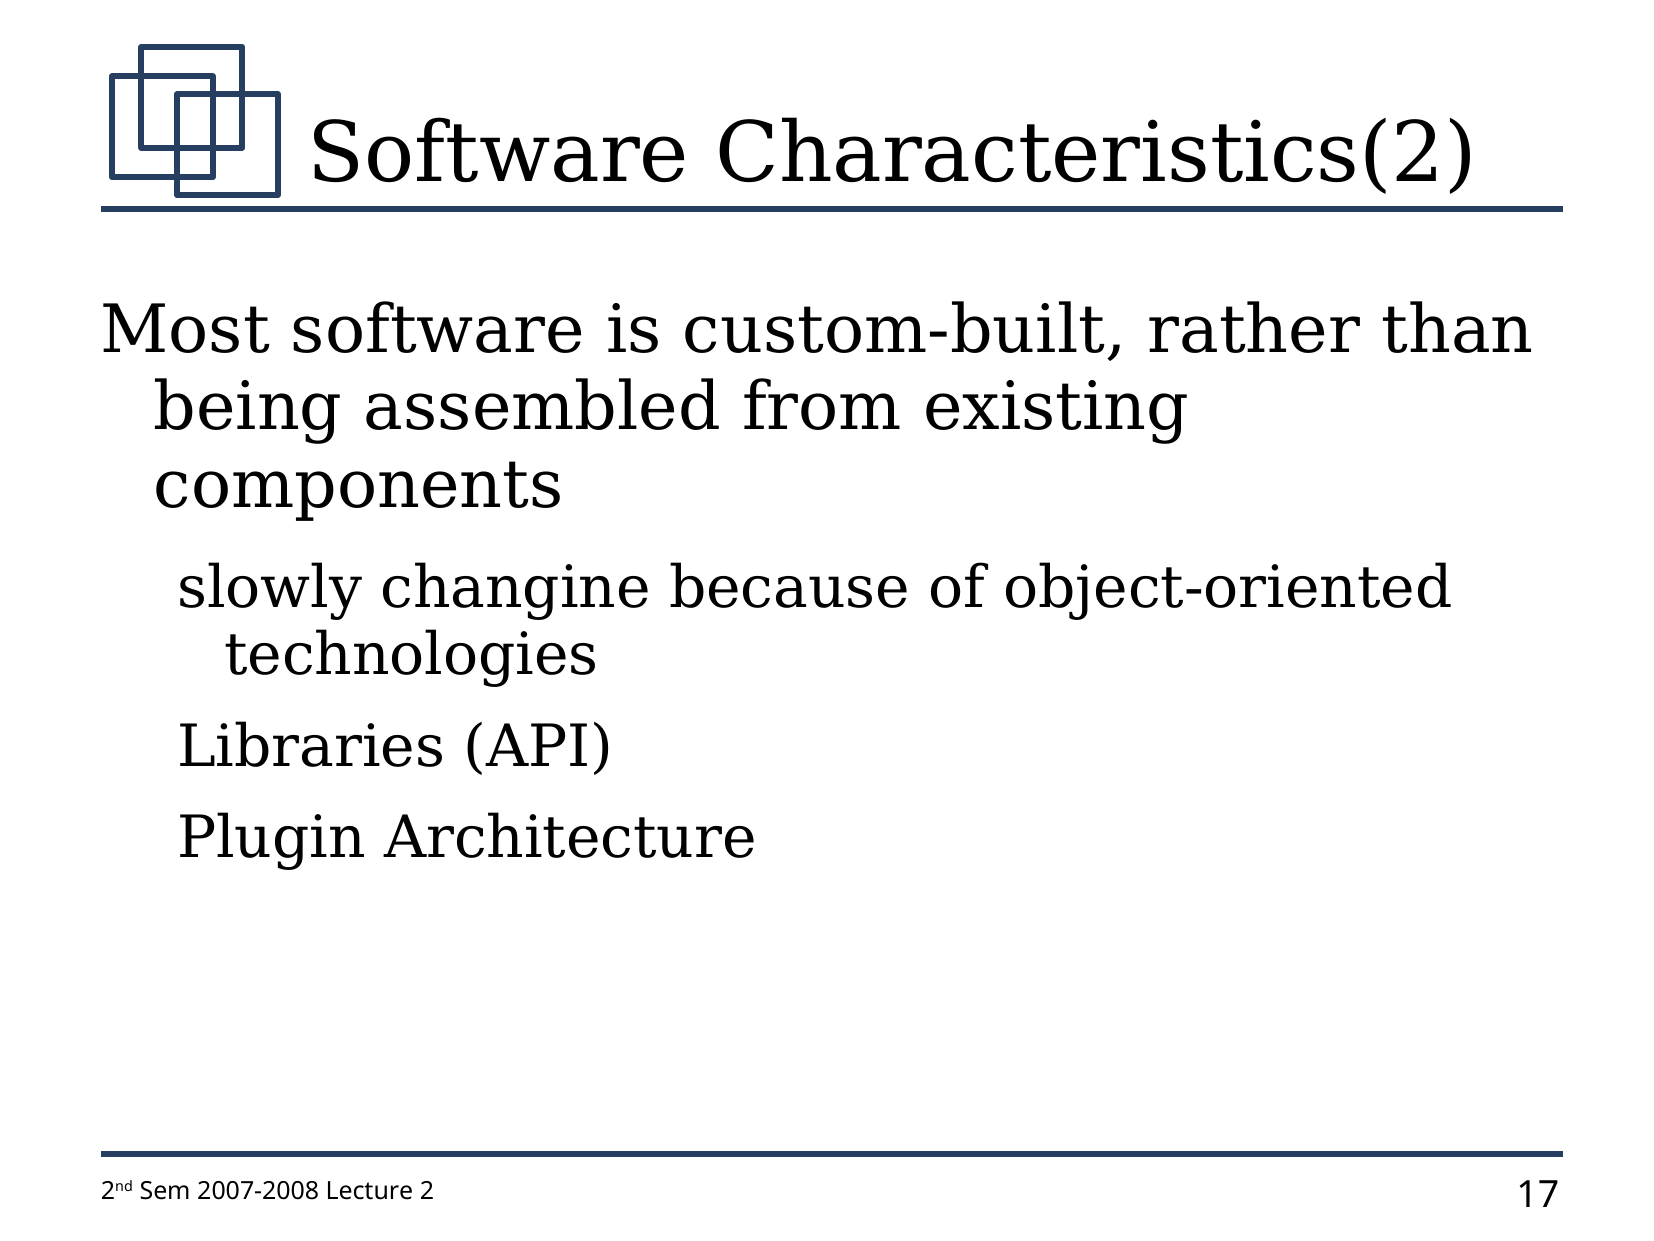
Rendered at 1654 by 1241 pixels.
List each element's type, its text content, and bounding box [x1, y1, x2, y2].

list Most software is custom-built, rather than being assembled from existing components slowly changine because of object-oriented technologies Libraries (API) Plugin Architecture [82, 290, 1571, 1109]
title Software Characteristics(2) [82, 49, 1571, 257]
